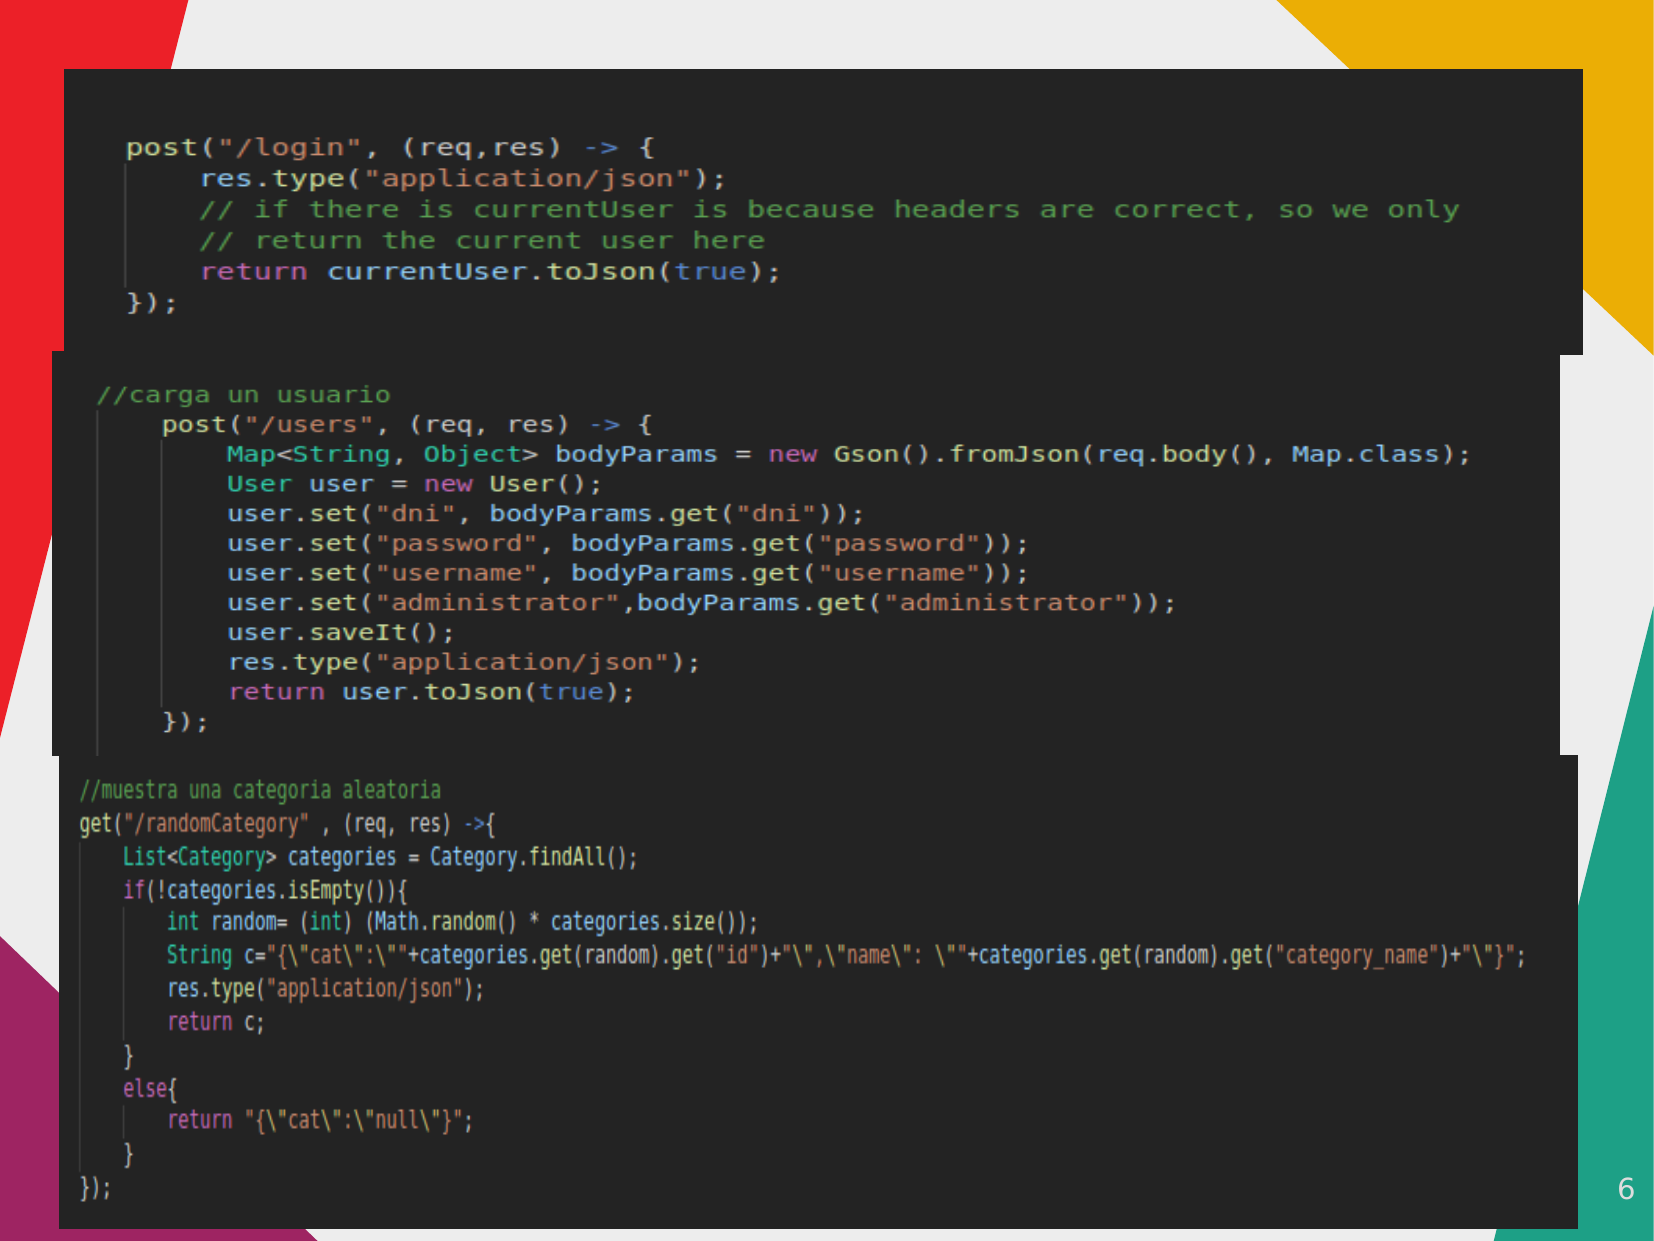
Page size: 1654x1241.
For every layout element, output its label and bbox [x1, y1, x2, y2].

picture [52, 69, 1583, 1229]
